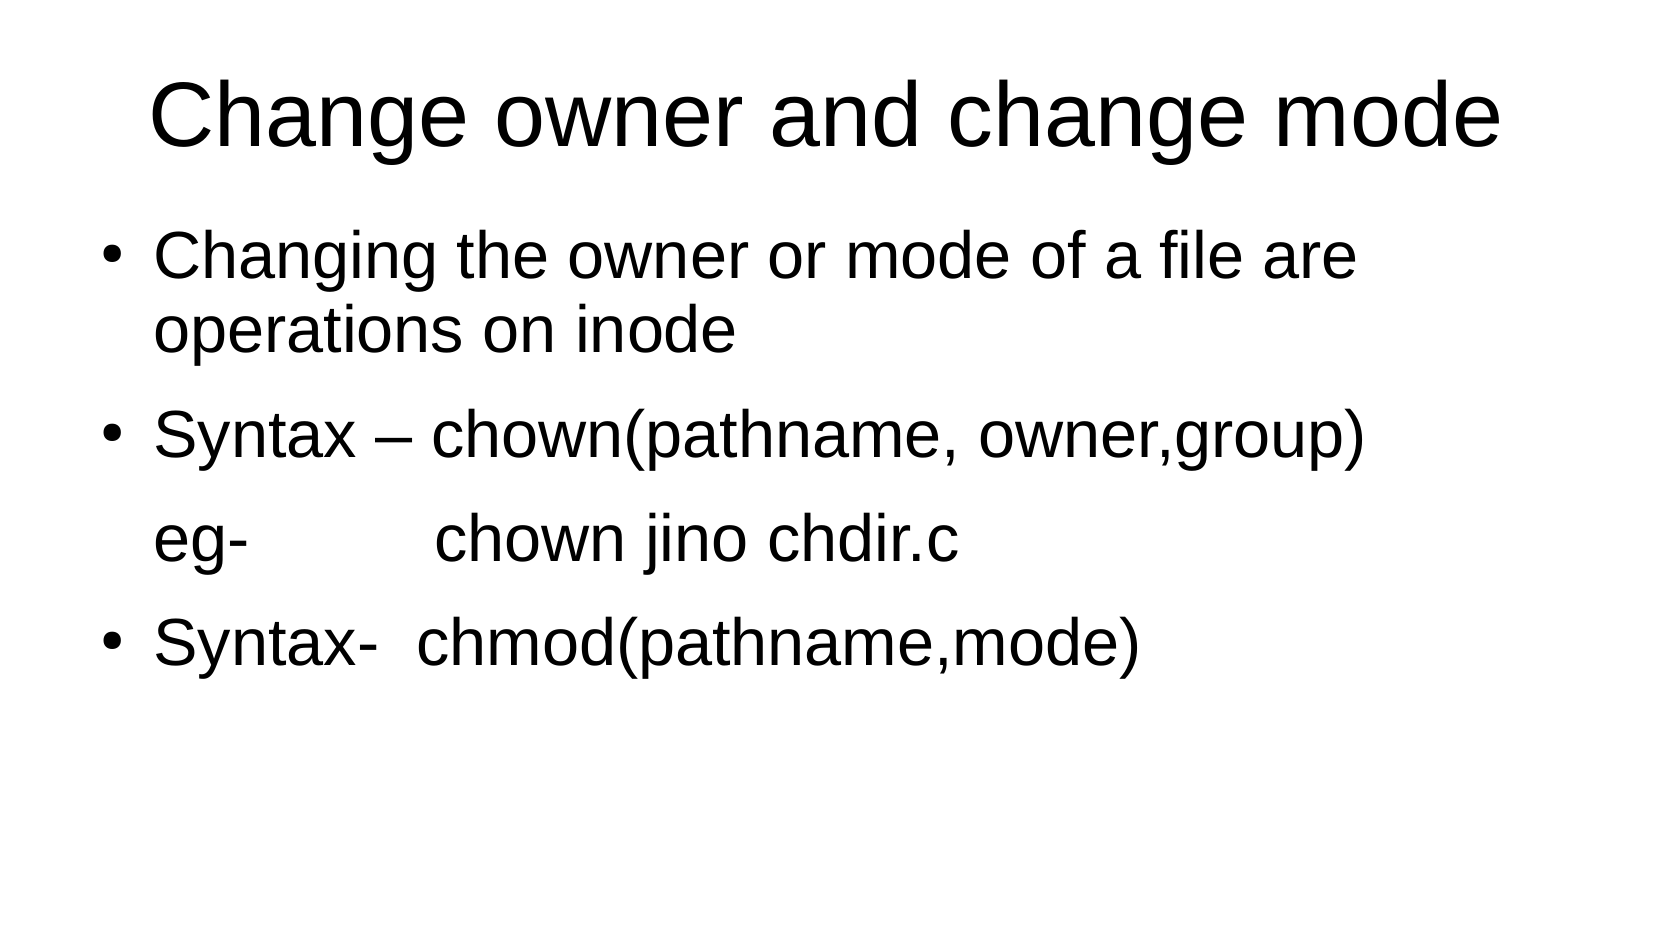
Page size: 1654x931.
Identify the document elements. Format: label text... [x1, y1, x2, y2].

list Changing the owner or mode of a file are operations on inode Syntax – chown(pathname, owner,group) eg- chown jino chdir.c Syntax- chmod(pathname,mode) [82, 217, 1571, 758]
title Change owner and change mode [82, 37, 1571, 193]
